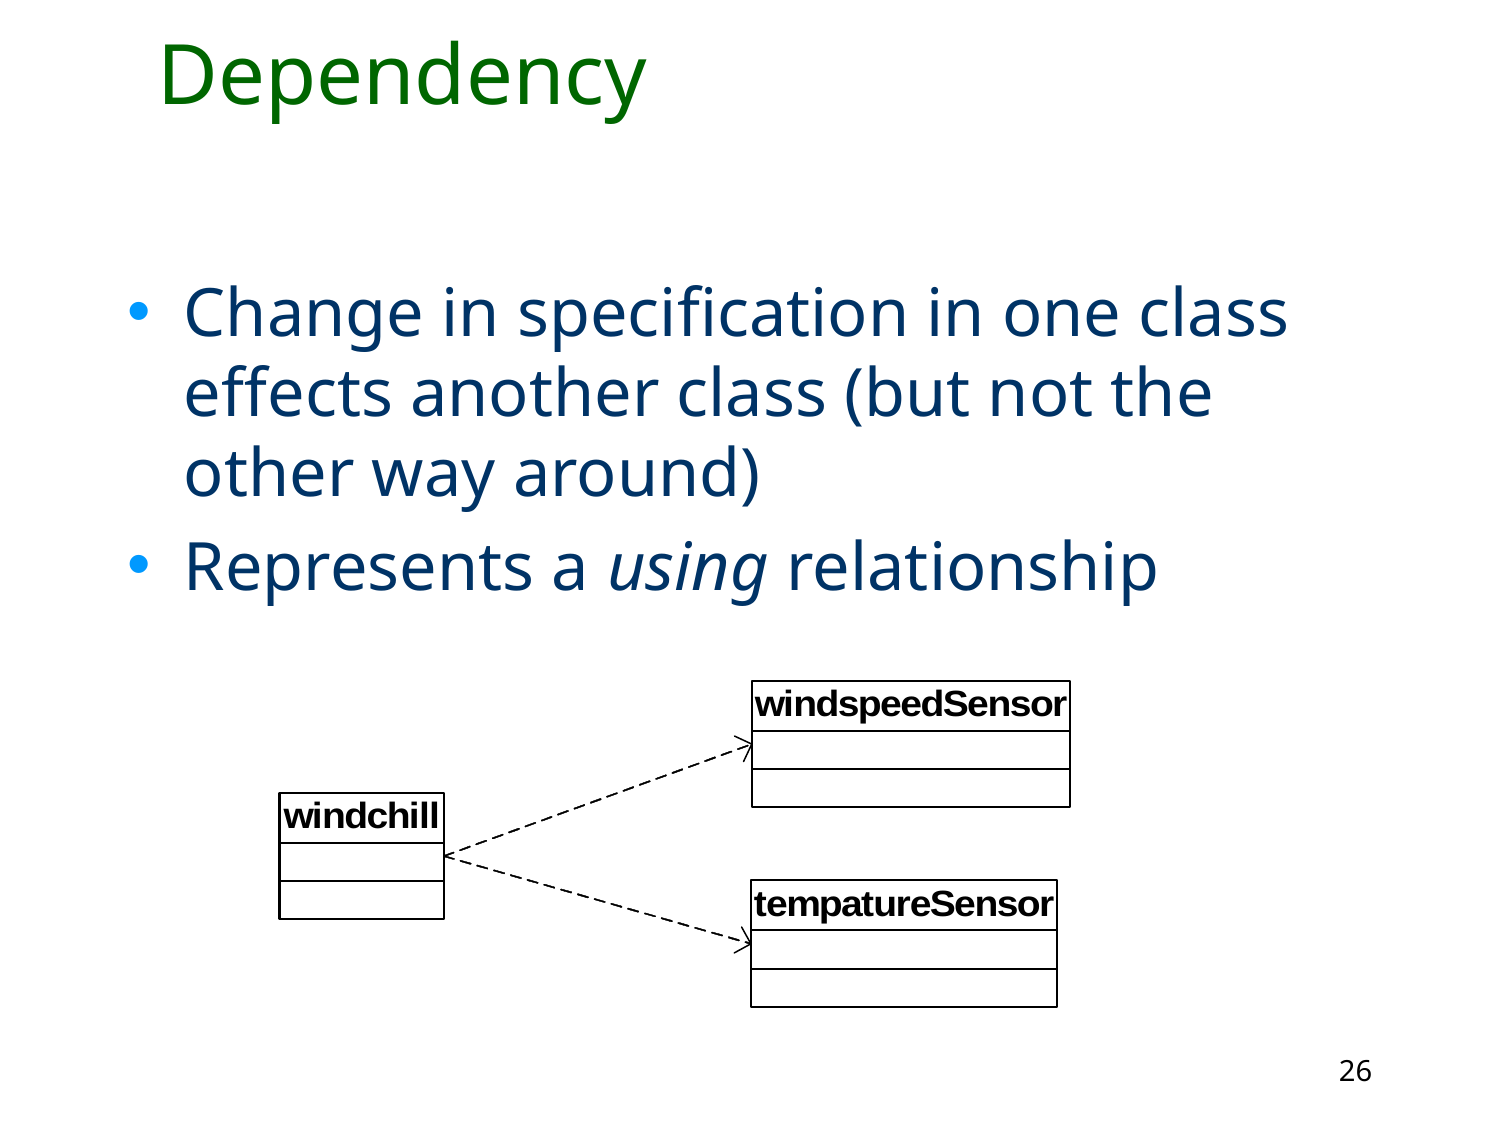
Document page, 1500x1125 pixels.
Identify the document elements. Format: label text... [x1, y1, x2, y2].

chart [275, 675, 1075, 1012]
list Change in specification in one class effects another class (but not the other way around) Represents a using relationship [112, 262, 1388, 1025]
slide_number <number> [1074, 1025, 1388, 1100]
title Dependency [142, 12, 1482, 129]
